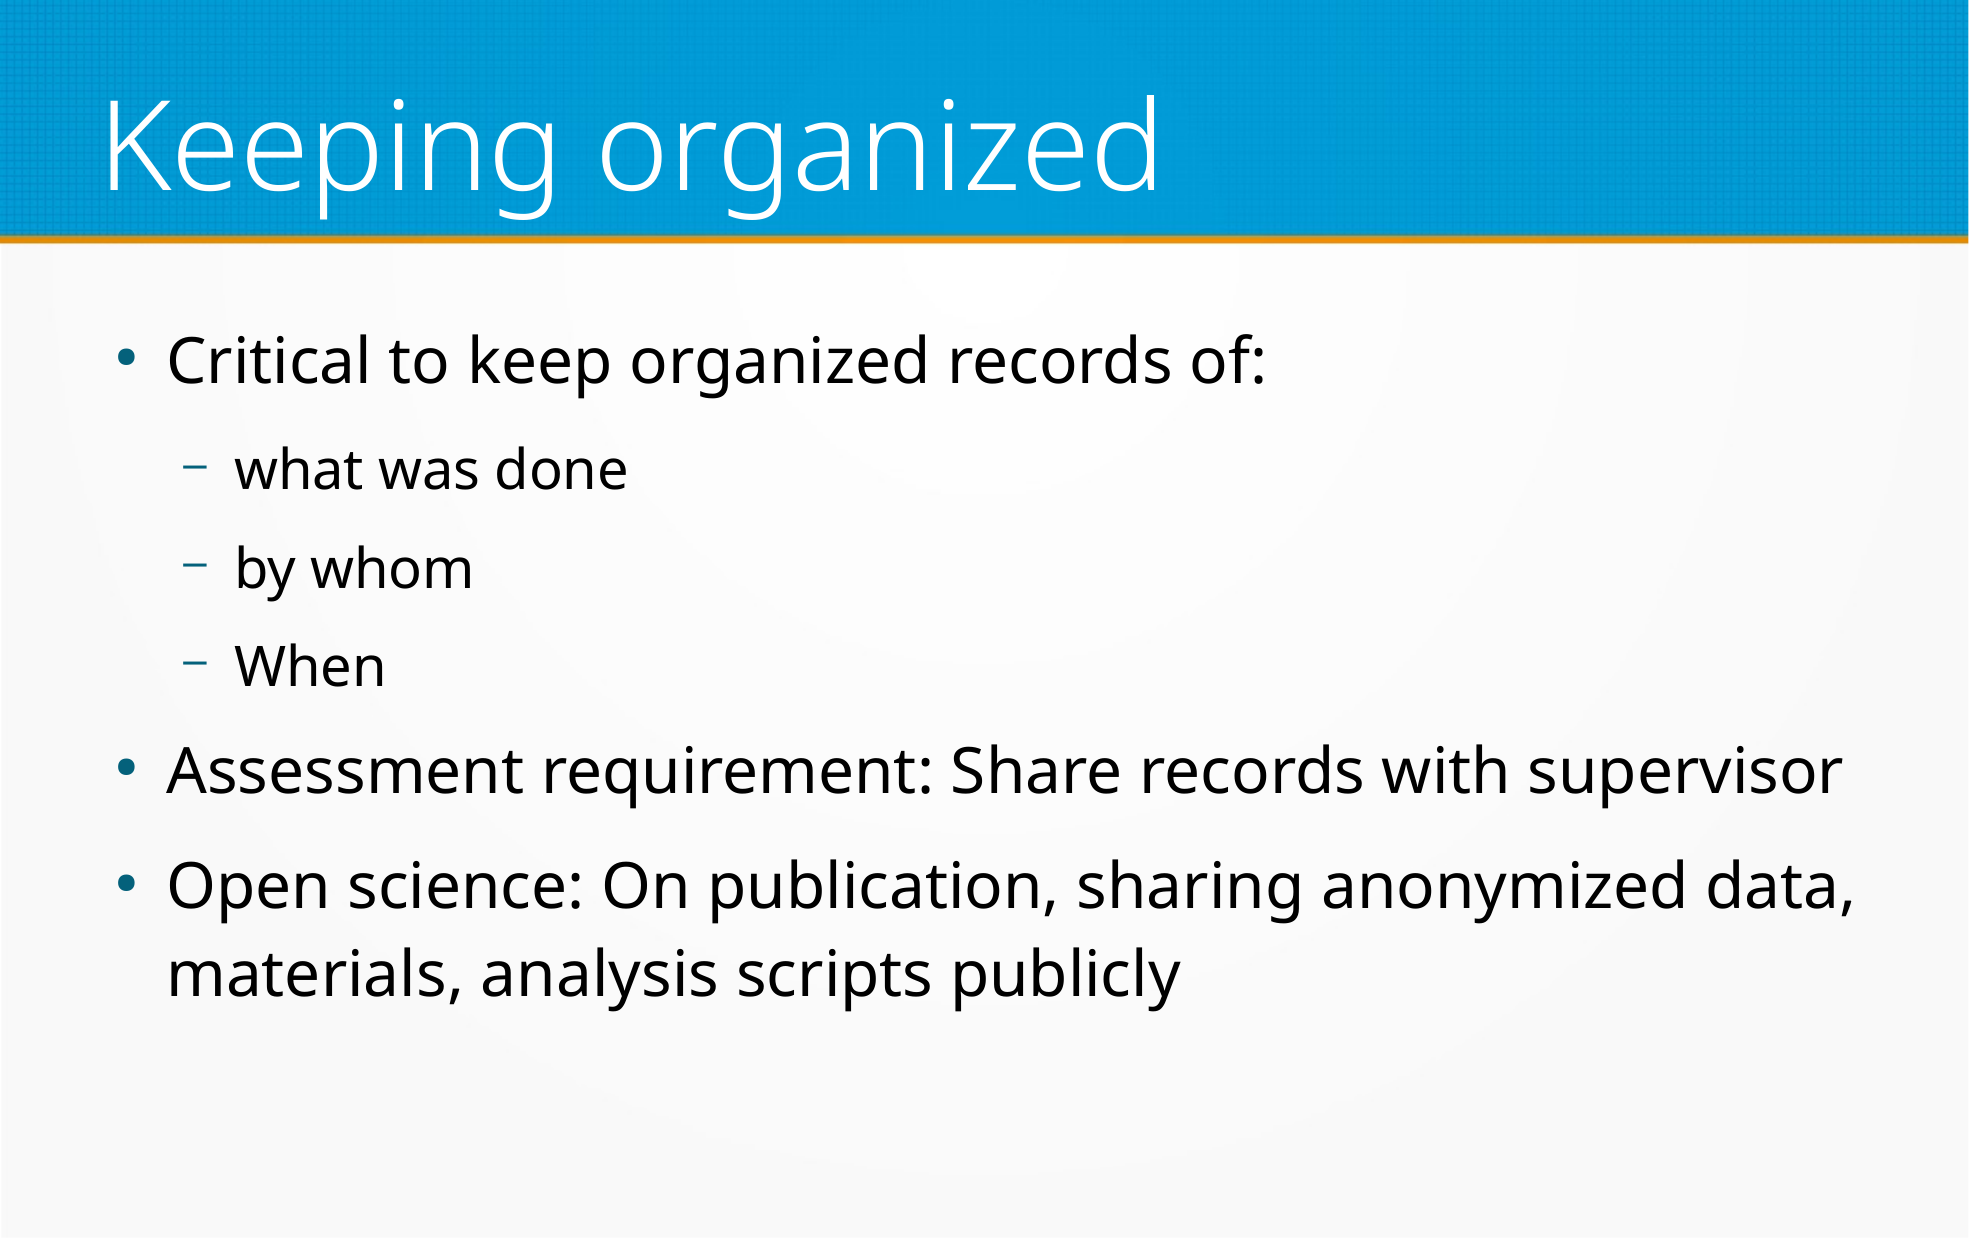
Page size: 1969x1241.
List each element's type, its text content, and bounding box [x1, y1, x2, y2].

picture [0, 233, 1969, 1241]
title Keeping organized [98, 19, 1870, 227]
list Critical to keep organized records of: what was done by whom When Assessment requirement: Share records with supervisor Open science: On publication, sharing anonymized data, materials, analysis scripts publicly [98, 315, 1861, 1081]
